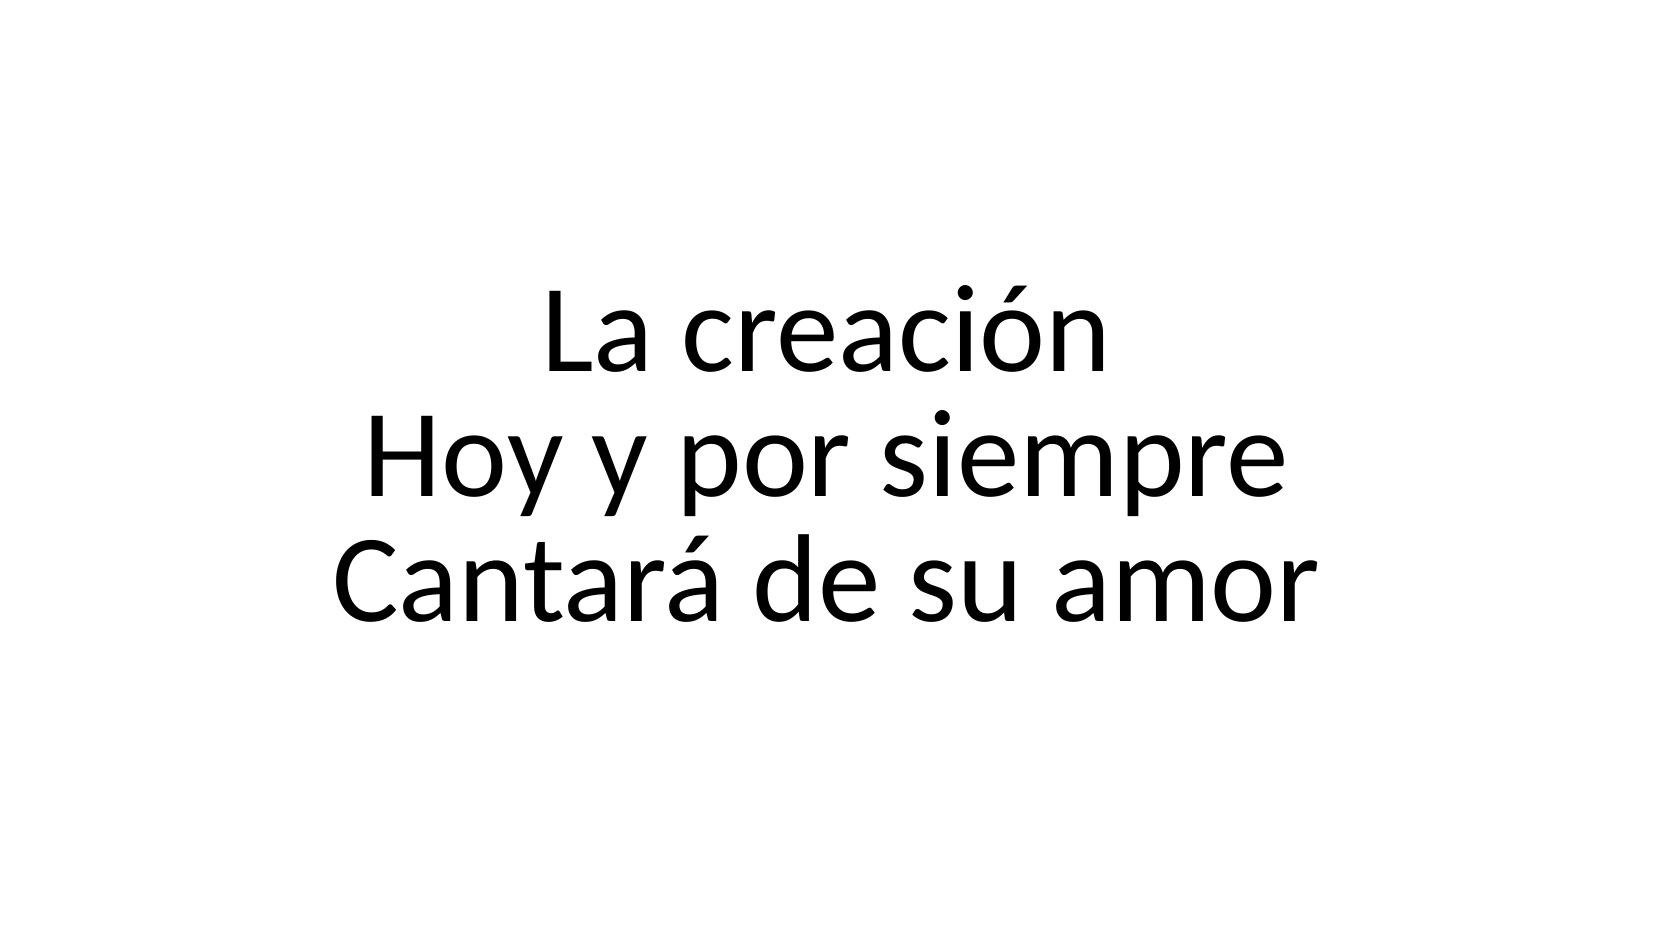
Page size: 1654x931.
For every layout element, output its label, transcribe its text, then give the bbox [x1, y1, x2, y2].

title La creación Hoy y por siempre Cantará de su amor [0, 0, 1654, 931]
